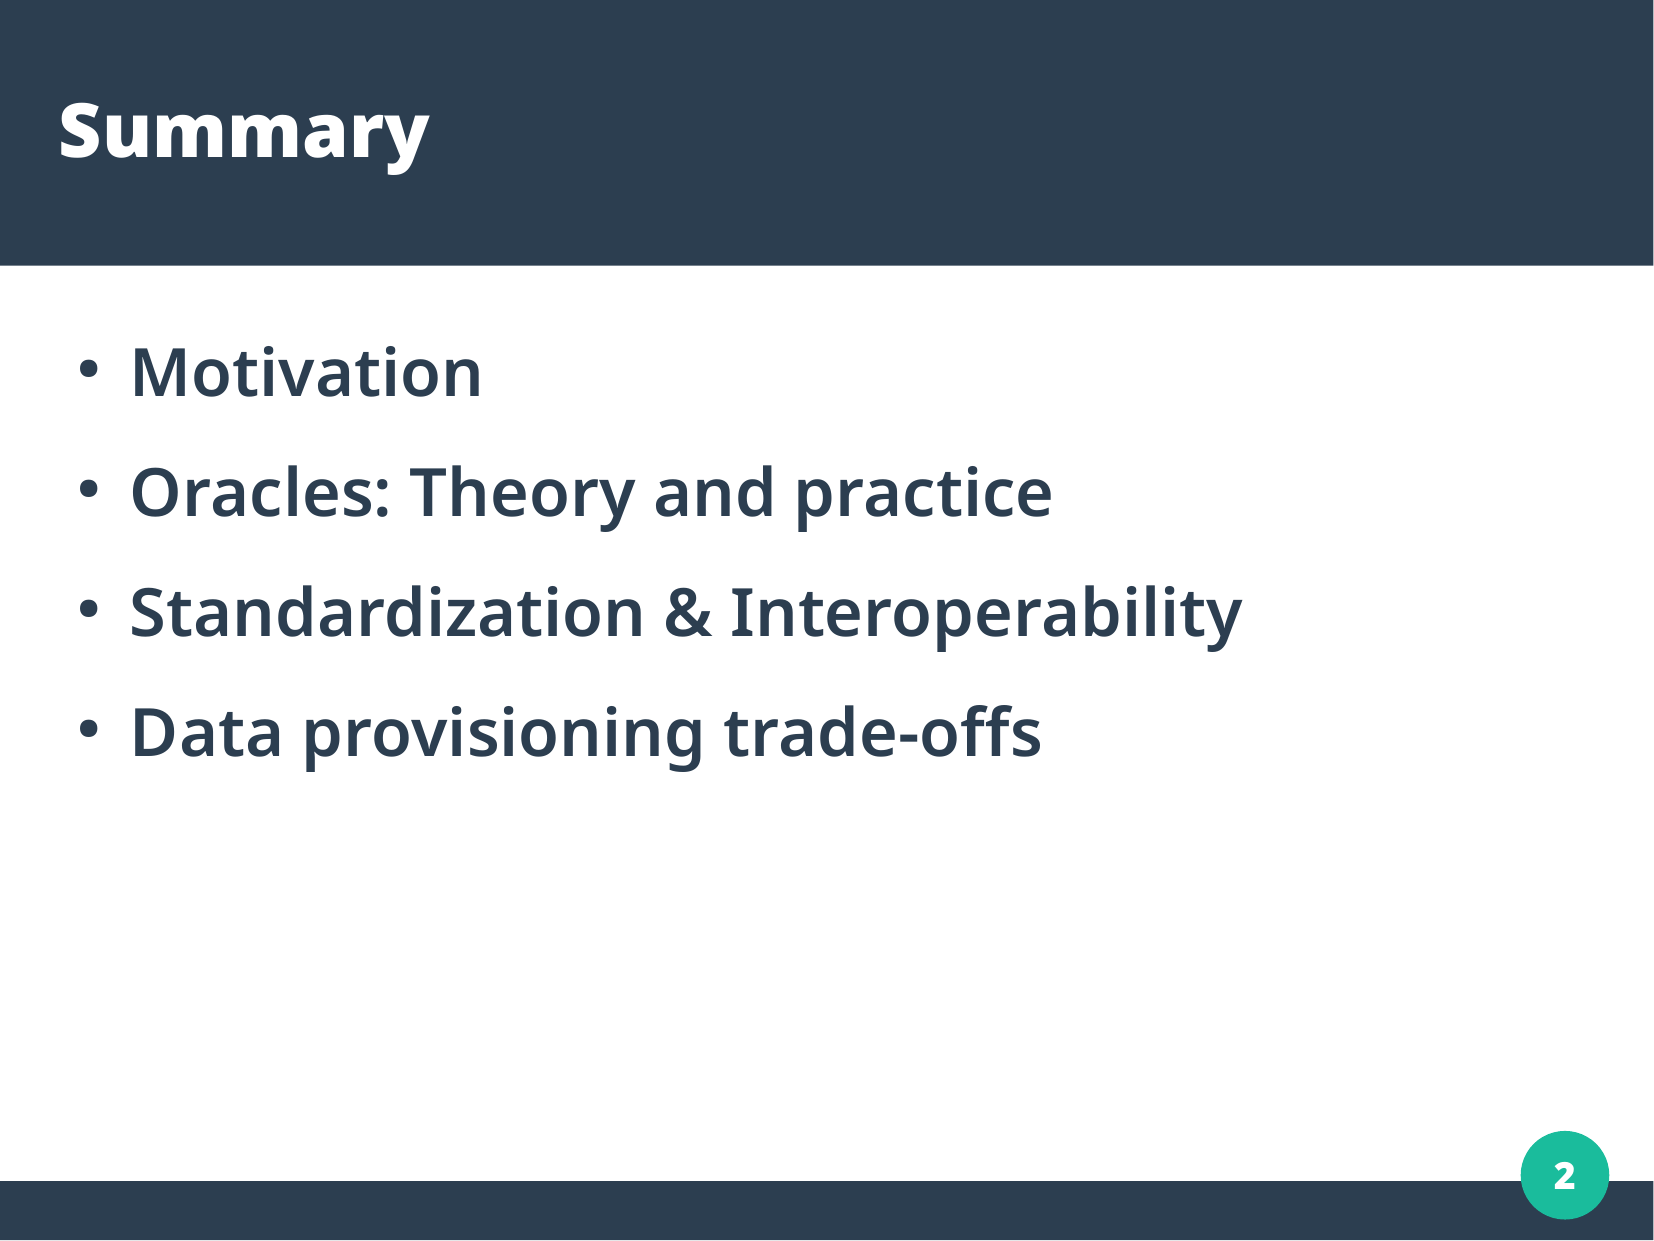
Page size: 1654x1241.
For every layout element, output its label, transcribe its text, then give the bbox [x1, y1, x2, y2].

title Summary [59, 49, 1595, 207]
list Motivation Oracles: Theory and practice Standardization & Interoperability Data provisioning trade-offs [59, 324, 1595, 1152]
